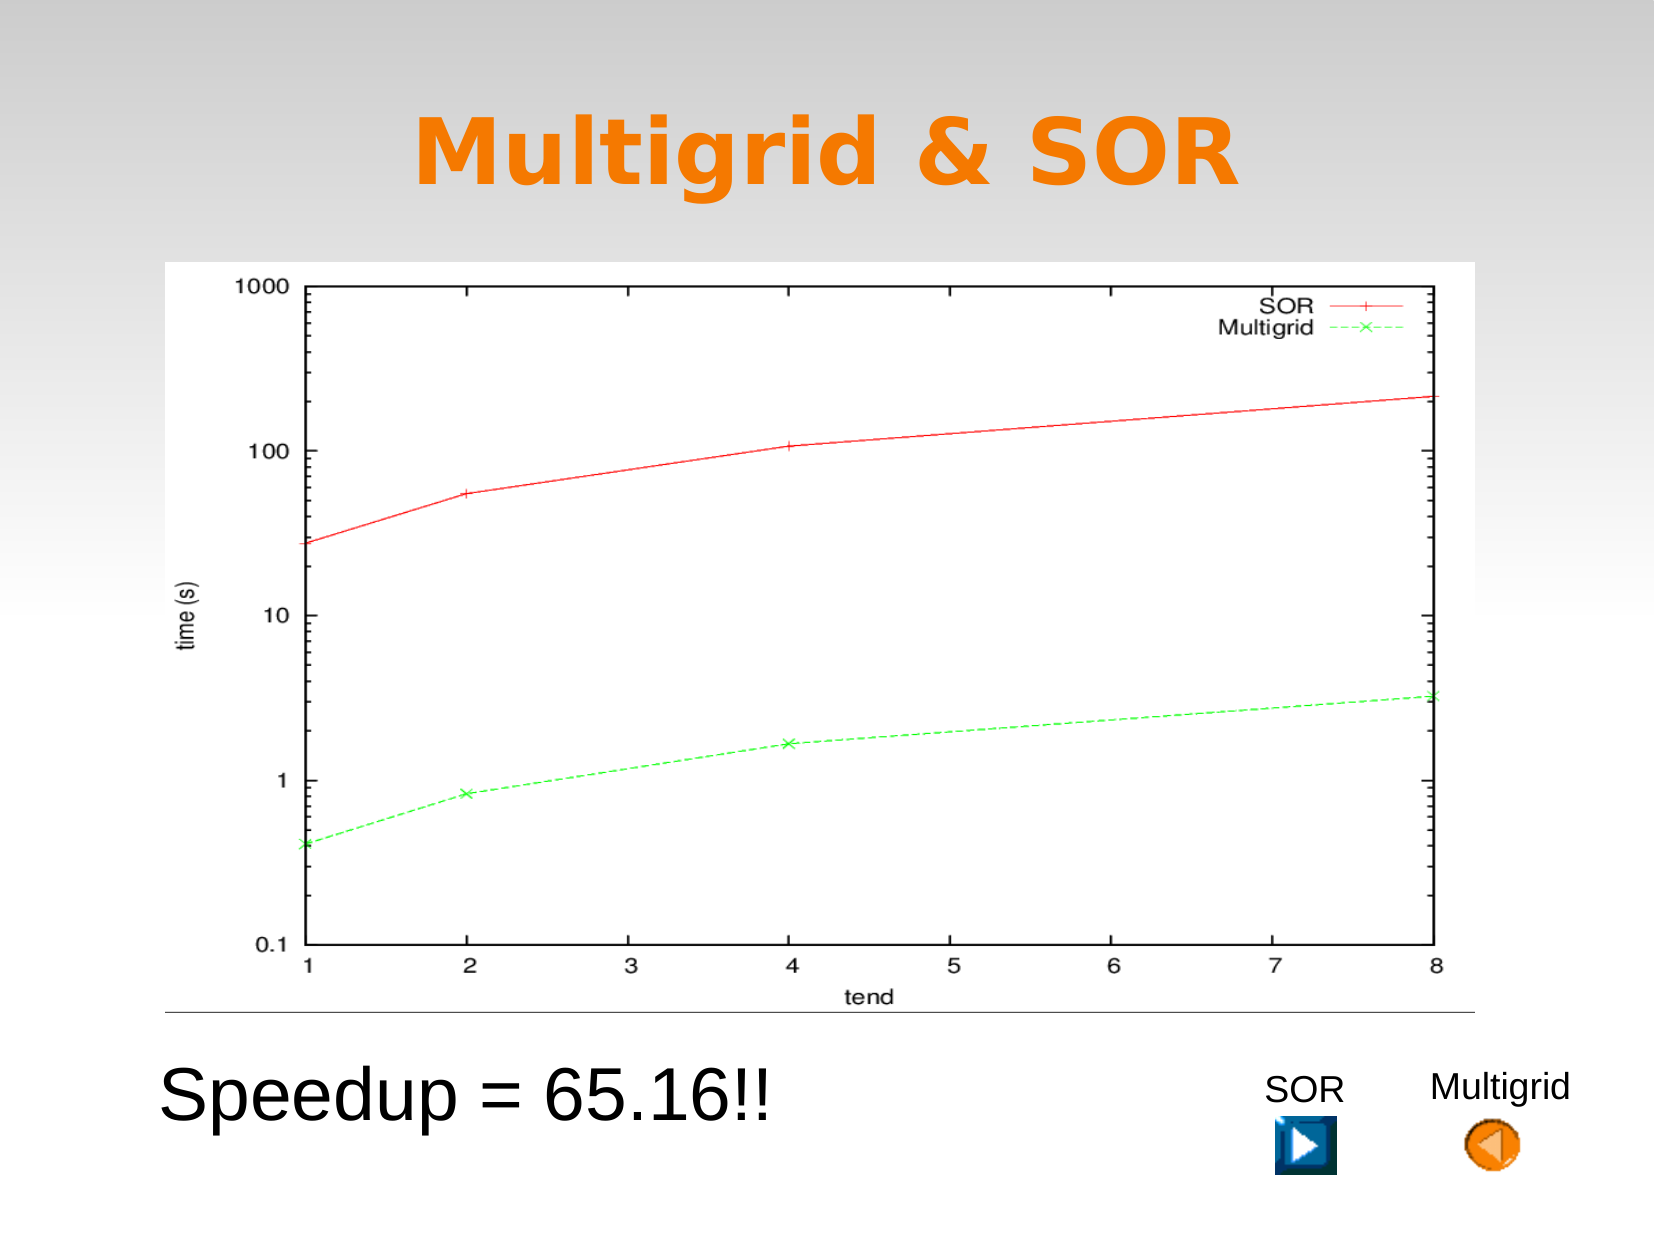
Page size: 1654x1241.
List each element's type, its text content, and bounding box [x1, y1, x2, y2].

text_box Multigrid [1414, 1057, 1640, 1115]
picture [165, 262, 1475, 1013]
chart [768, 682, 887, 742]
text_box Speedup = 65.16!! [143, 1045, 818, 1241]
picture [1275, 1118, 1285, 1125]
picture [1462, 1116, 1524, 1175]
picture [1275, 1118, 1337, 1175]
title Multigrid & SOR [82, 49, 1571, 257]
text_box SOR [1249, 1060, 1513, 1118]
